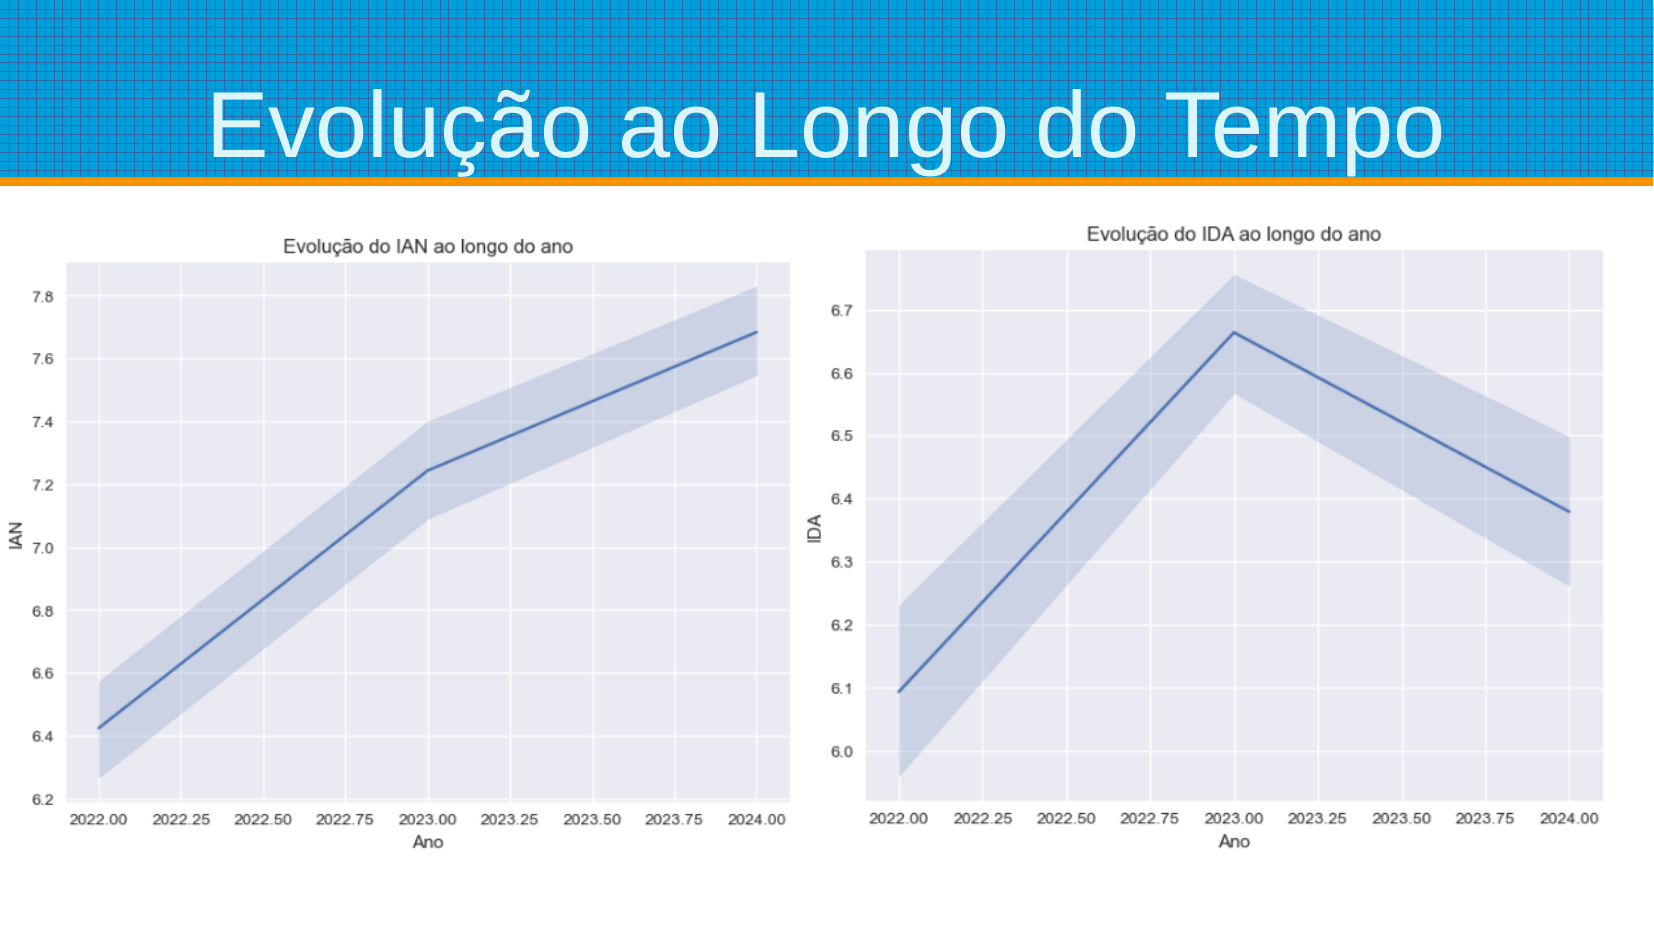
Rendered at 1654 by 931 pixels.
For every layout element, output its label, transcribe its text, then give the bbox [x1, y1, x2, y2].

title Evolução ao Longo do Tempo [82, 14, 1571, 178]
picture [0, 216, 1610, 862]
